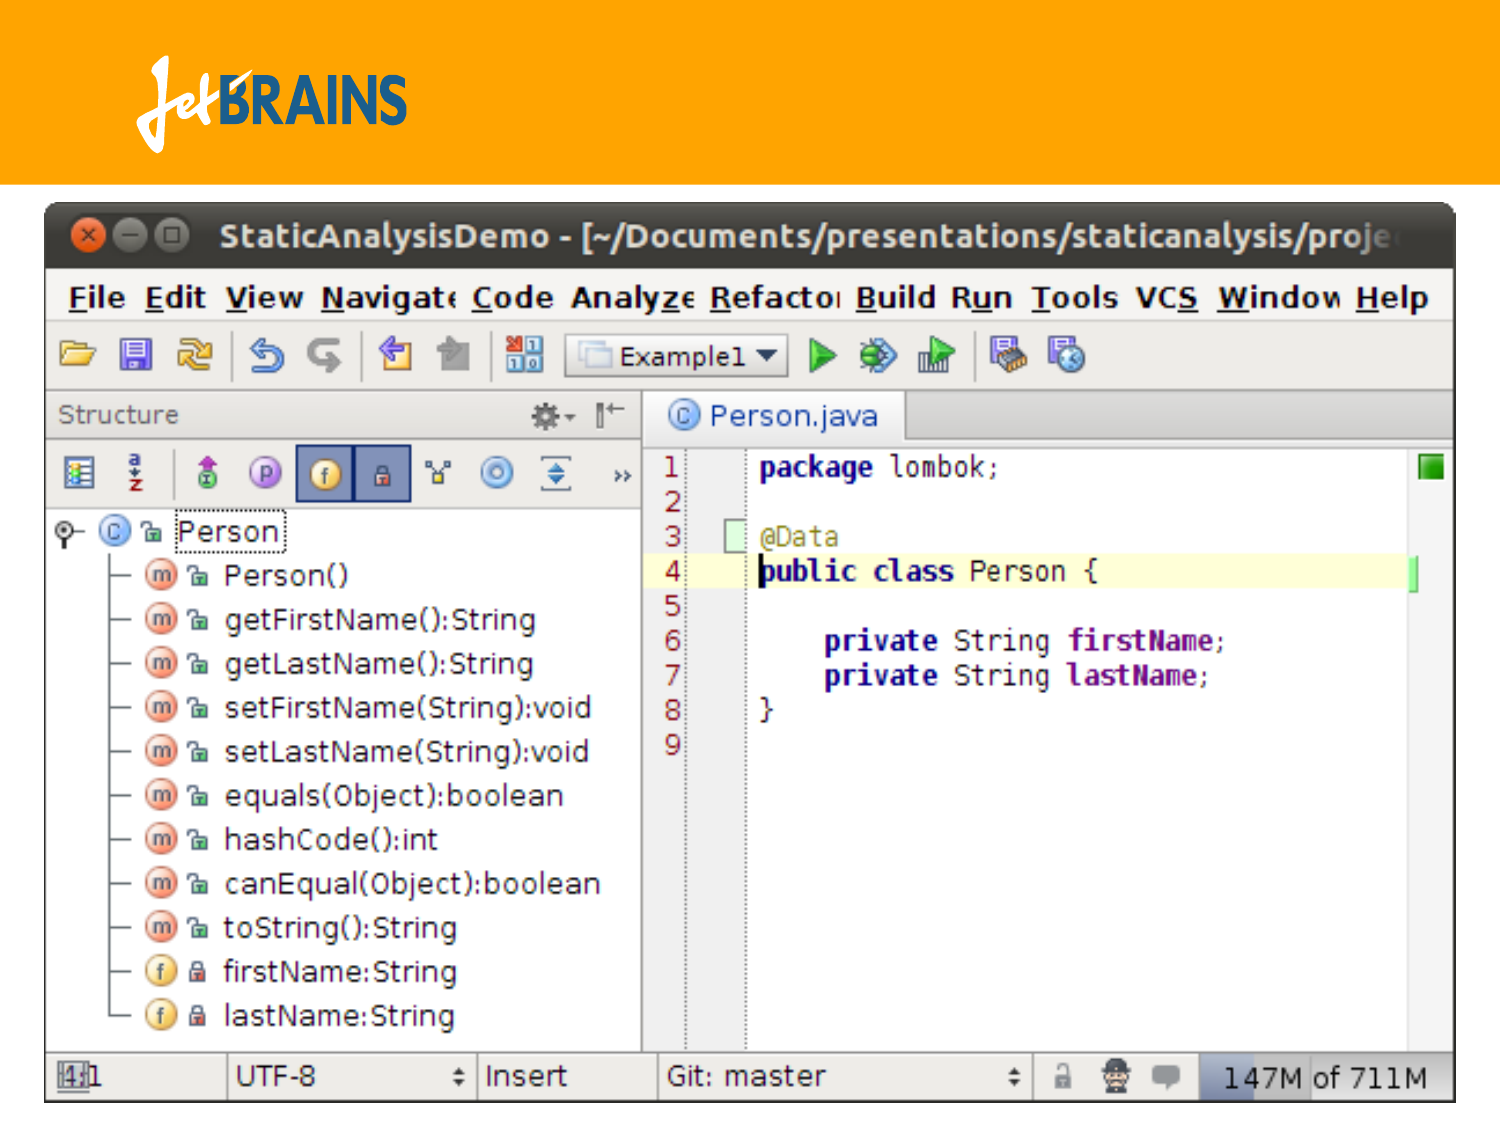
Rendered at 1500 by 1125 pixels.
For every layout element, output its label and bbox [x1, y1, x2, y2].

picture [44, 202, 1456, 1103]
